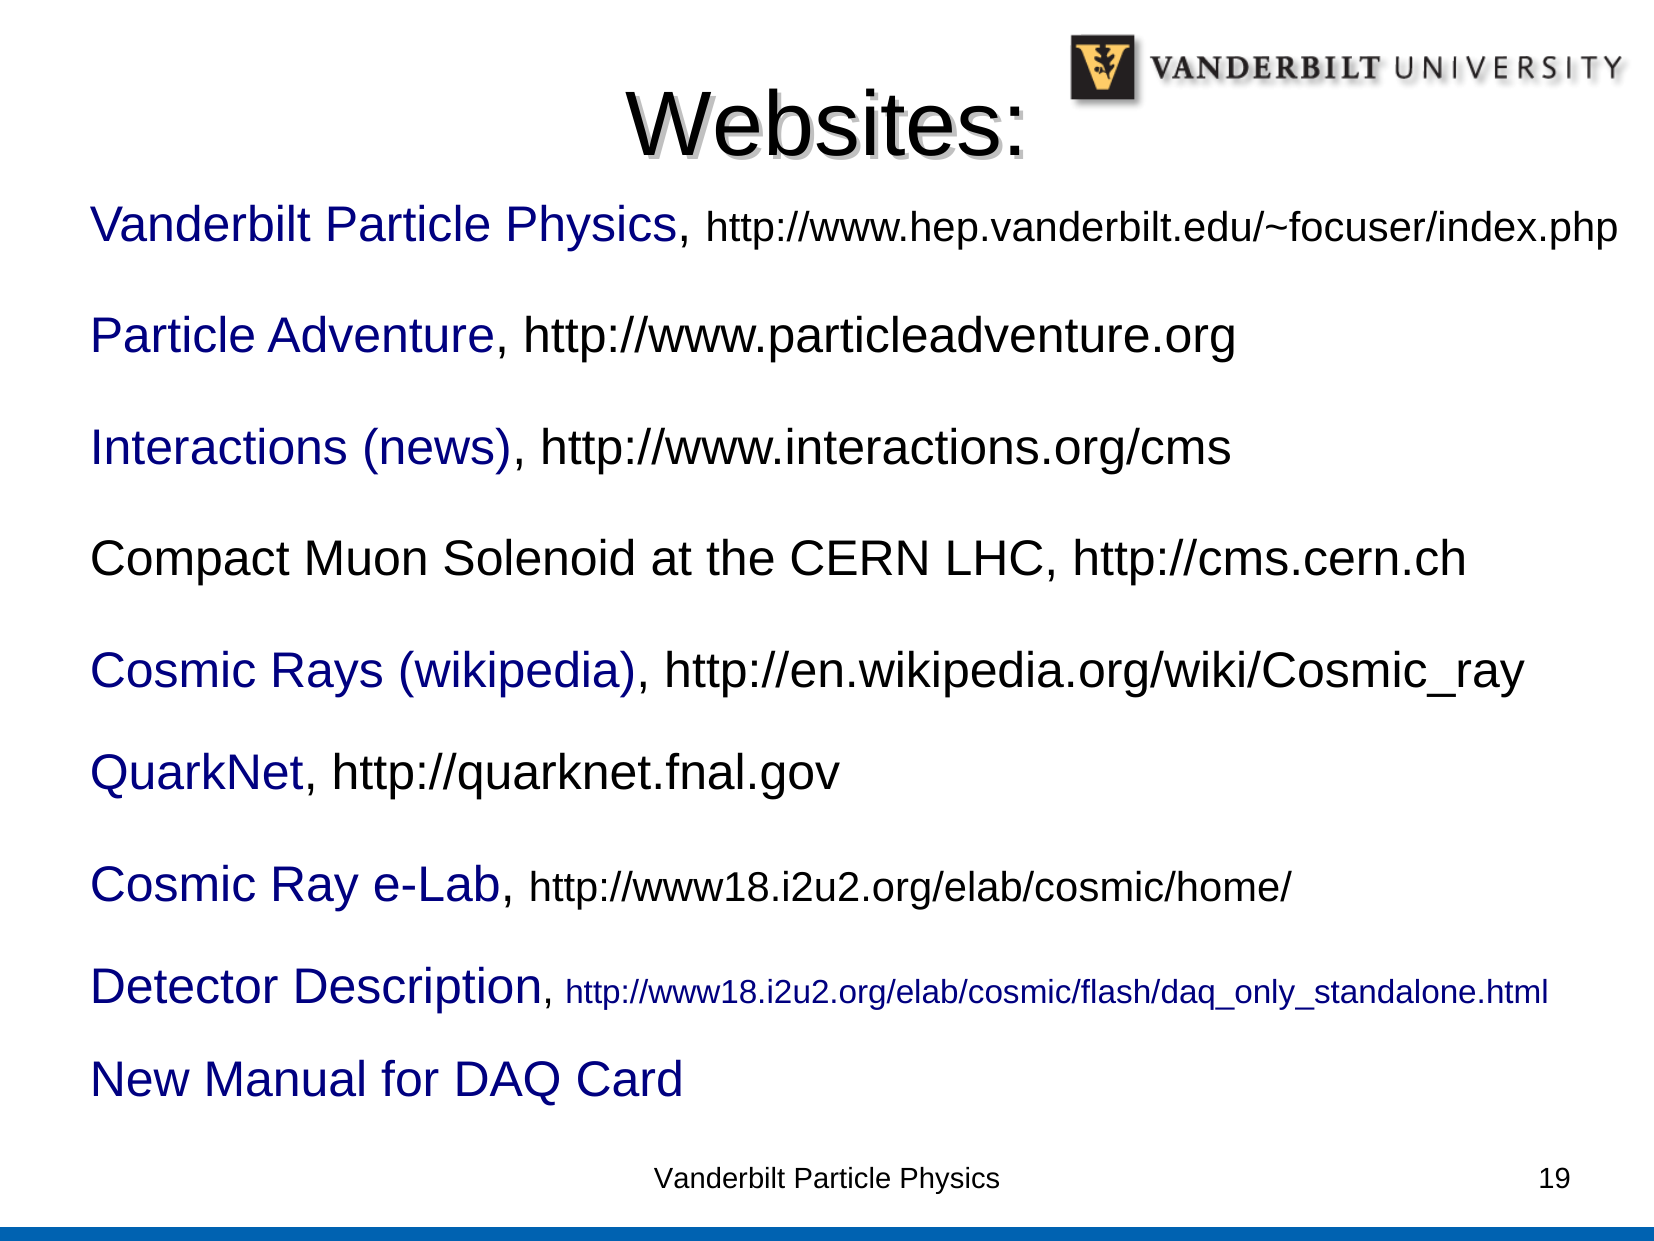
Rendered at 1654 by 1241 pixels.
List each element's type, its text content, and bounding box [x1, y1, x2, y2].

picture [1534, 31, 1637, 115]
text_box Vanderbilt Particle Physics, http://www.hep.vanderbilt.edu/~focuser/index.php Particle Adventure, http://www.particleadventure.org Interactions (news), http://www.interactions.org/cms Compact Muon Solenoid at the CERN LHC, http://cms.cern.ch Cosmic Rays (wikipedia), http://en.wikipedia.org/wiki/Cosmic_ray QuarkNet, http://quarknet.fnal.gov Cosmic Ray e-Lab, http://www18.i2u2.org/elab/cosmic/home/ Detector Description, http://www18.i2u2.org/elab/cosmic/flash/daq_only_standalone.html New Manual for DAQ Card [75, 188, 1632, 1115]
title Websites: [121, 20, 1534, 188]
